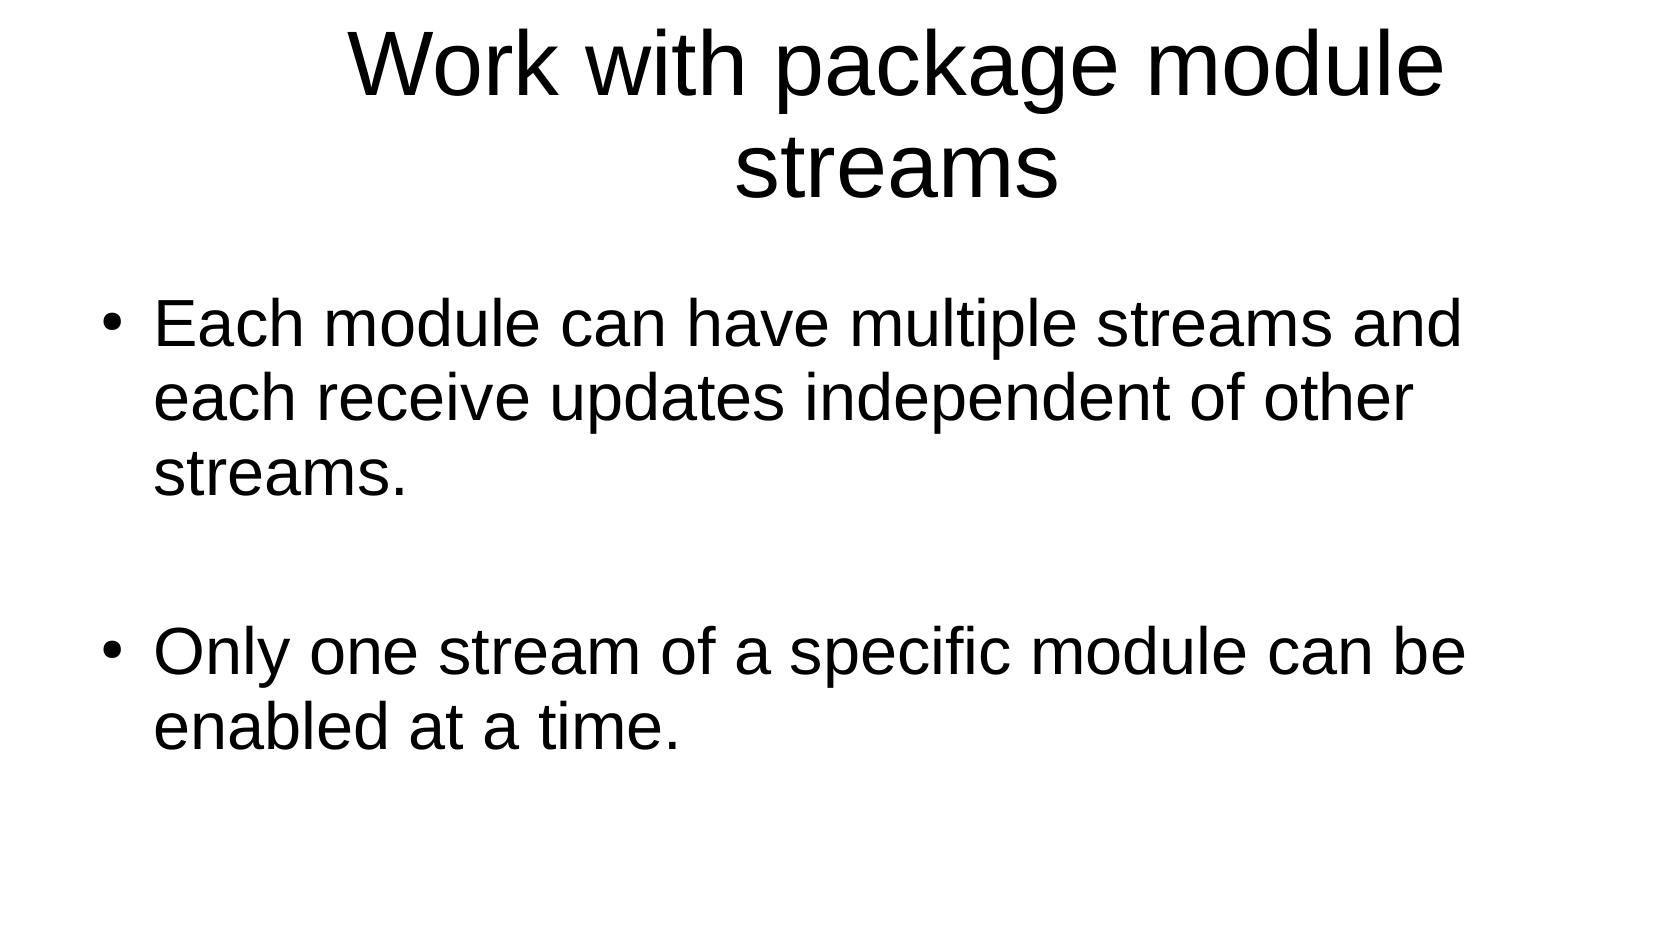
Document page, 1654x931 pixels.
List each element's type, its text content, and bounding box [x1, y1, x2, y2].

title Work with package module streams [82, 12, 1571, 218]
list Each module can have multiple streams and each receive updates independent of other streams. Only one stream of a specific module can be enabled at a time. [82, 285, 1571, 826]
